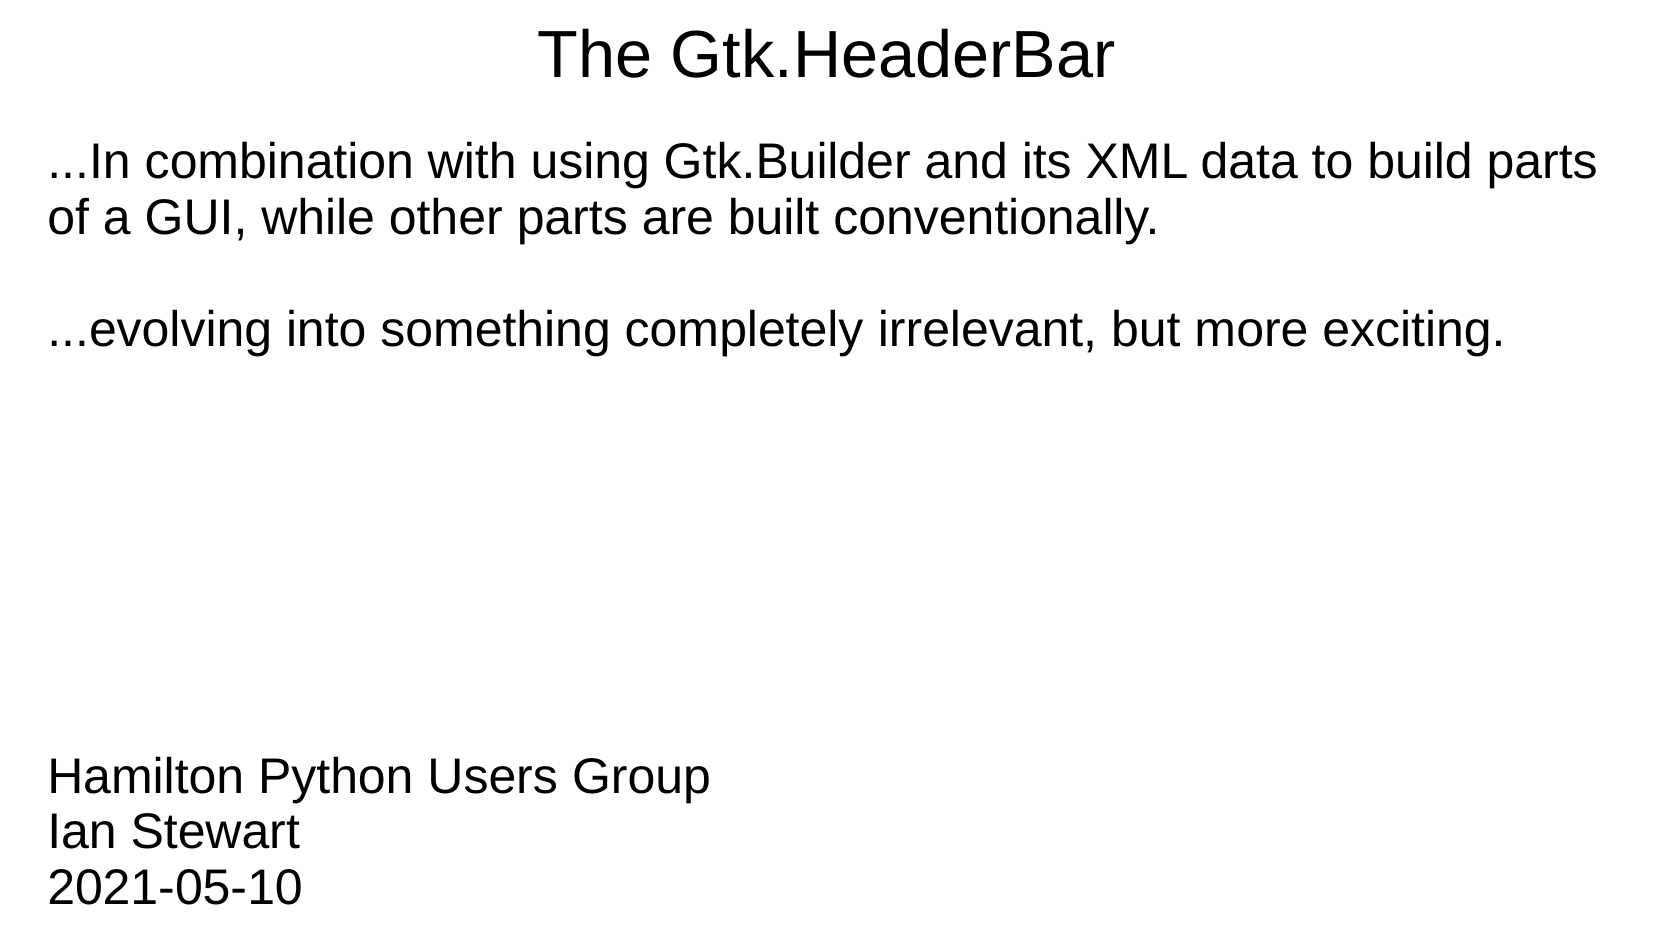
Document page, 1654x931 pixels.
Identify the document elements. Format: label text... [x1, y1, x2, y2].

subtitle ...In combination with using Gtk.Builder and its XML data to build parts of a GUI, while other parts are built conventionally. ...evolving into something completely irrelevant, but more exciting. [47, 133, 1607, 357]
text_box Hamilton Python Users Group Ian Stewart 2021-05-10 [47, 747, 1607, 916]
title The Gtk.HeaderBar [82, 16, 1571, 92]
